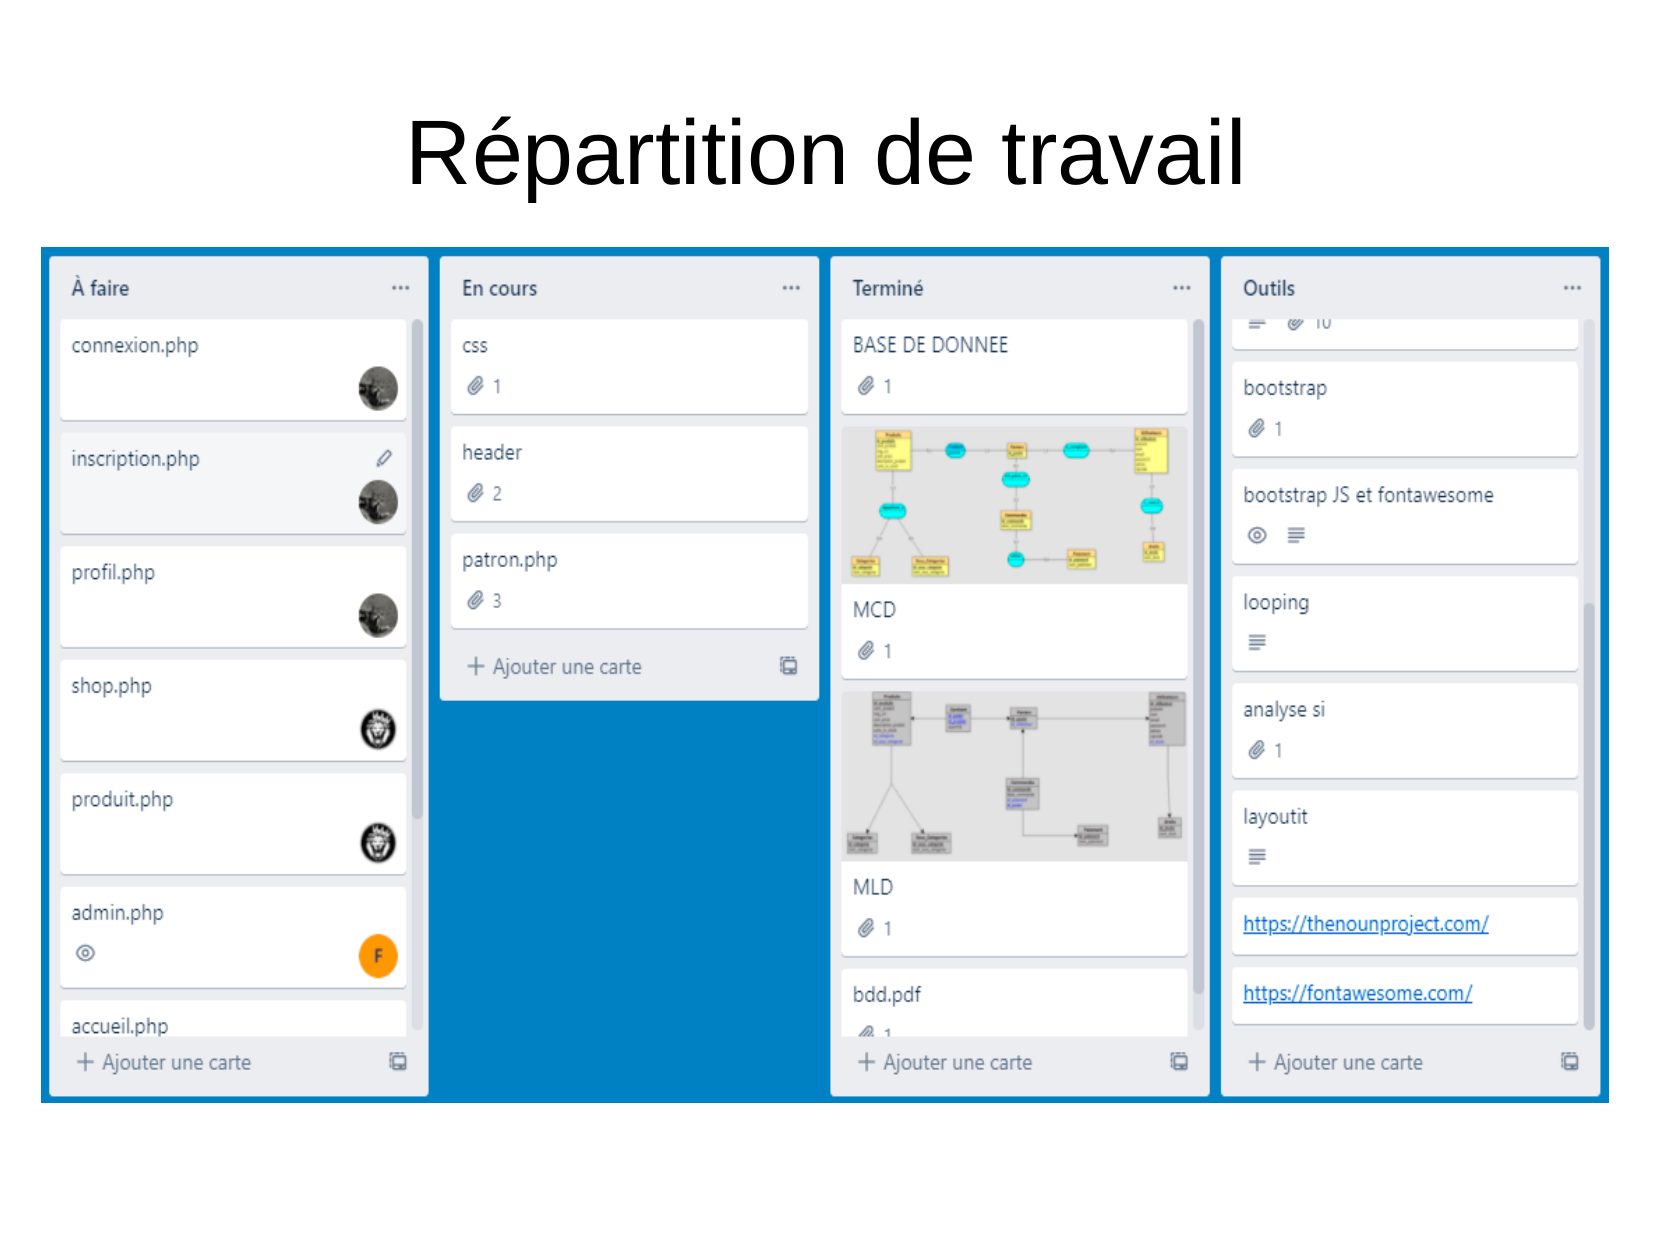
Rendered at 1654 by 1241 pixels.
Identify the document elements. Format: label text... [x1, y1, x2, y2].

picture [831, 256, 1209, 1096]
picture [1221, 256, 1600, 1096]
title Répartition de travail [82, 49, 1571, 247]
picture [440, 256, 819, 700]
picture [50, 256, 428, 1096]
